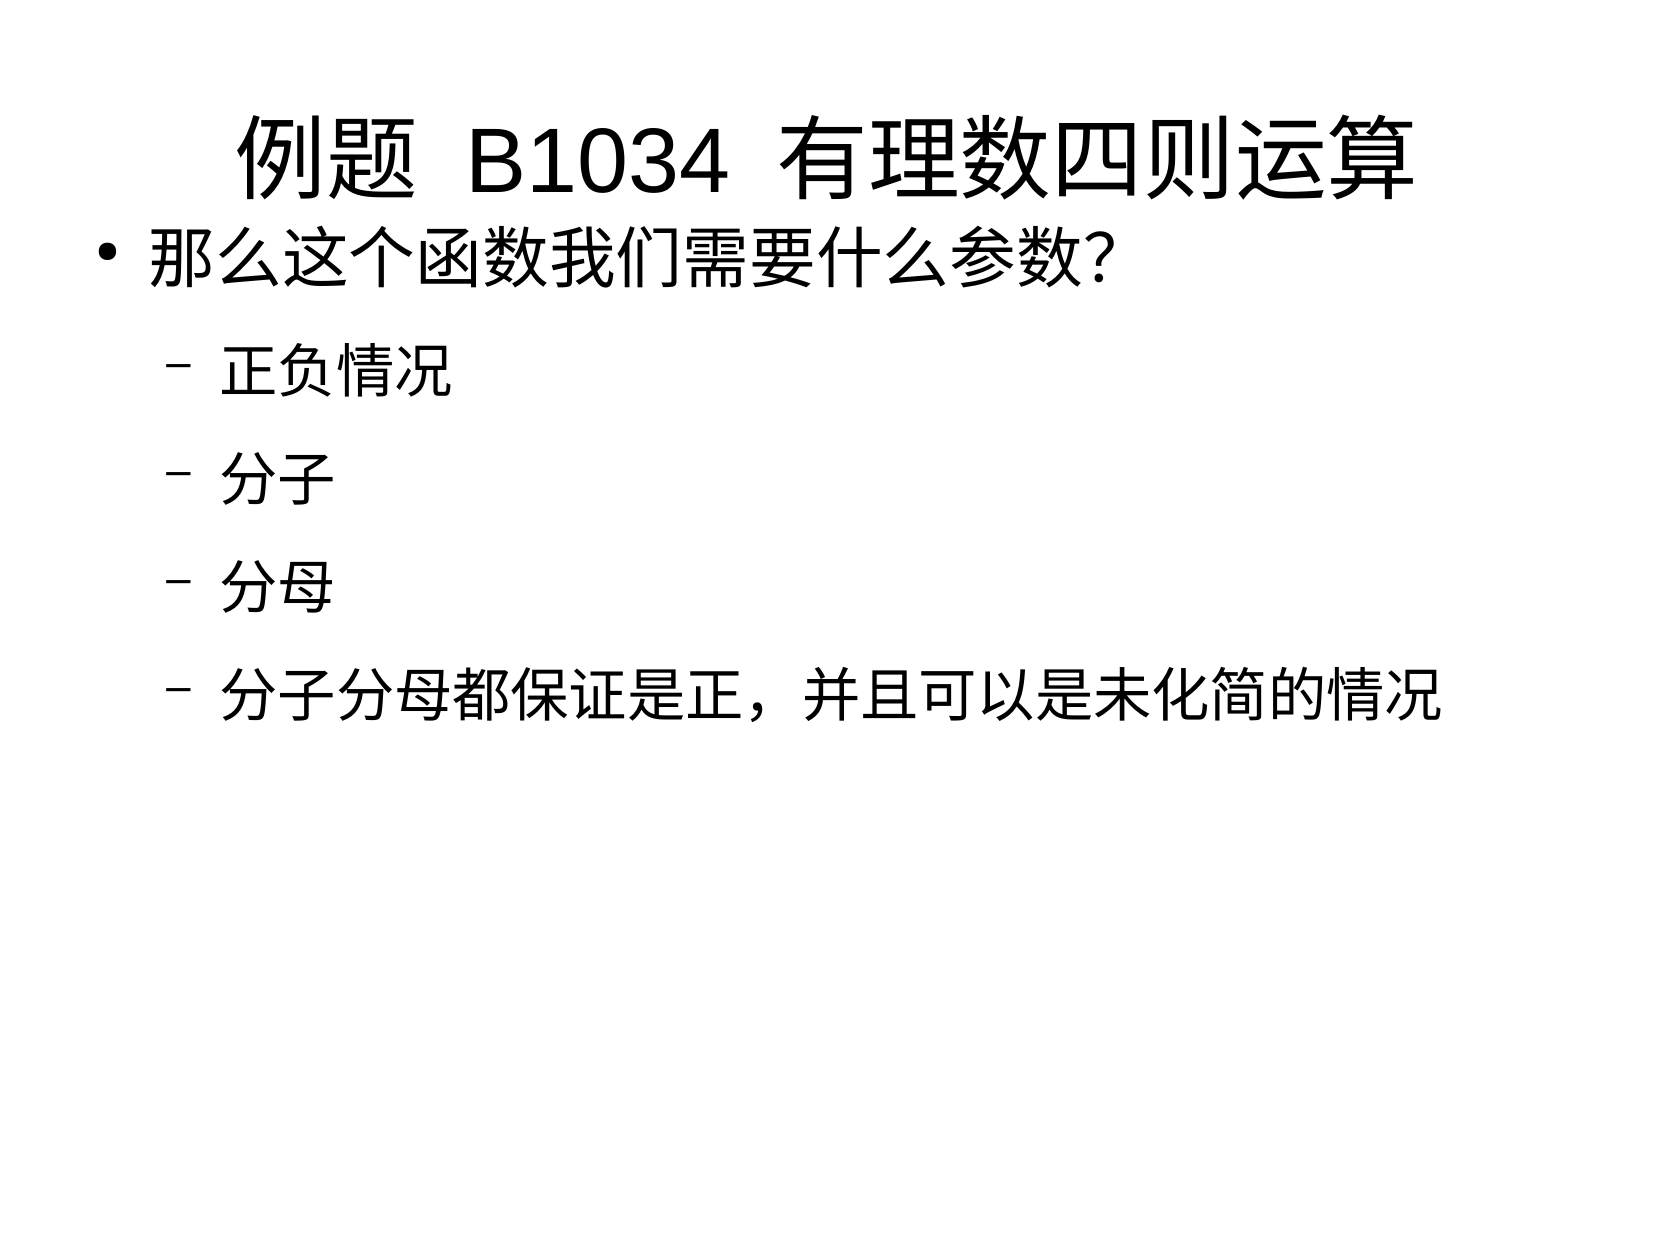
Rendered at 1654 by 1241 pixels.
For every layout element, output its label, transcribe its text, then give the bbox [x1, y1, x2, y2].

title 例题 B1034 有理数四则运算 [82, 49, 1571, 257]
list 那么这个函数我们需要什么参数？ 正负情况 分子 分母 分子分母都保证是正，并且可以是未化简的情况 [77, 204, 1566, 1241]
